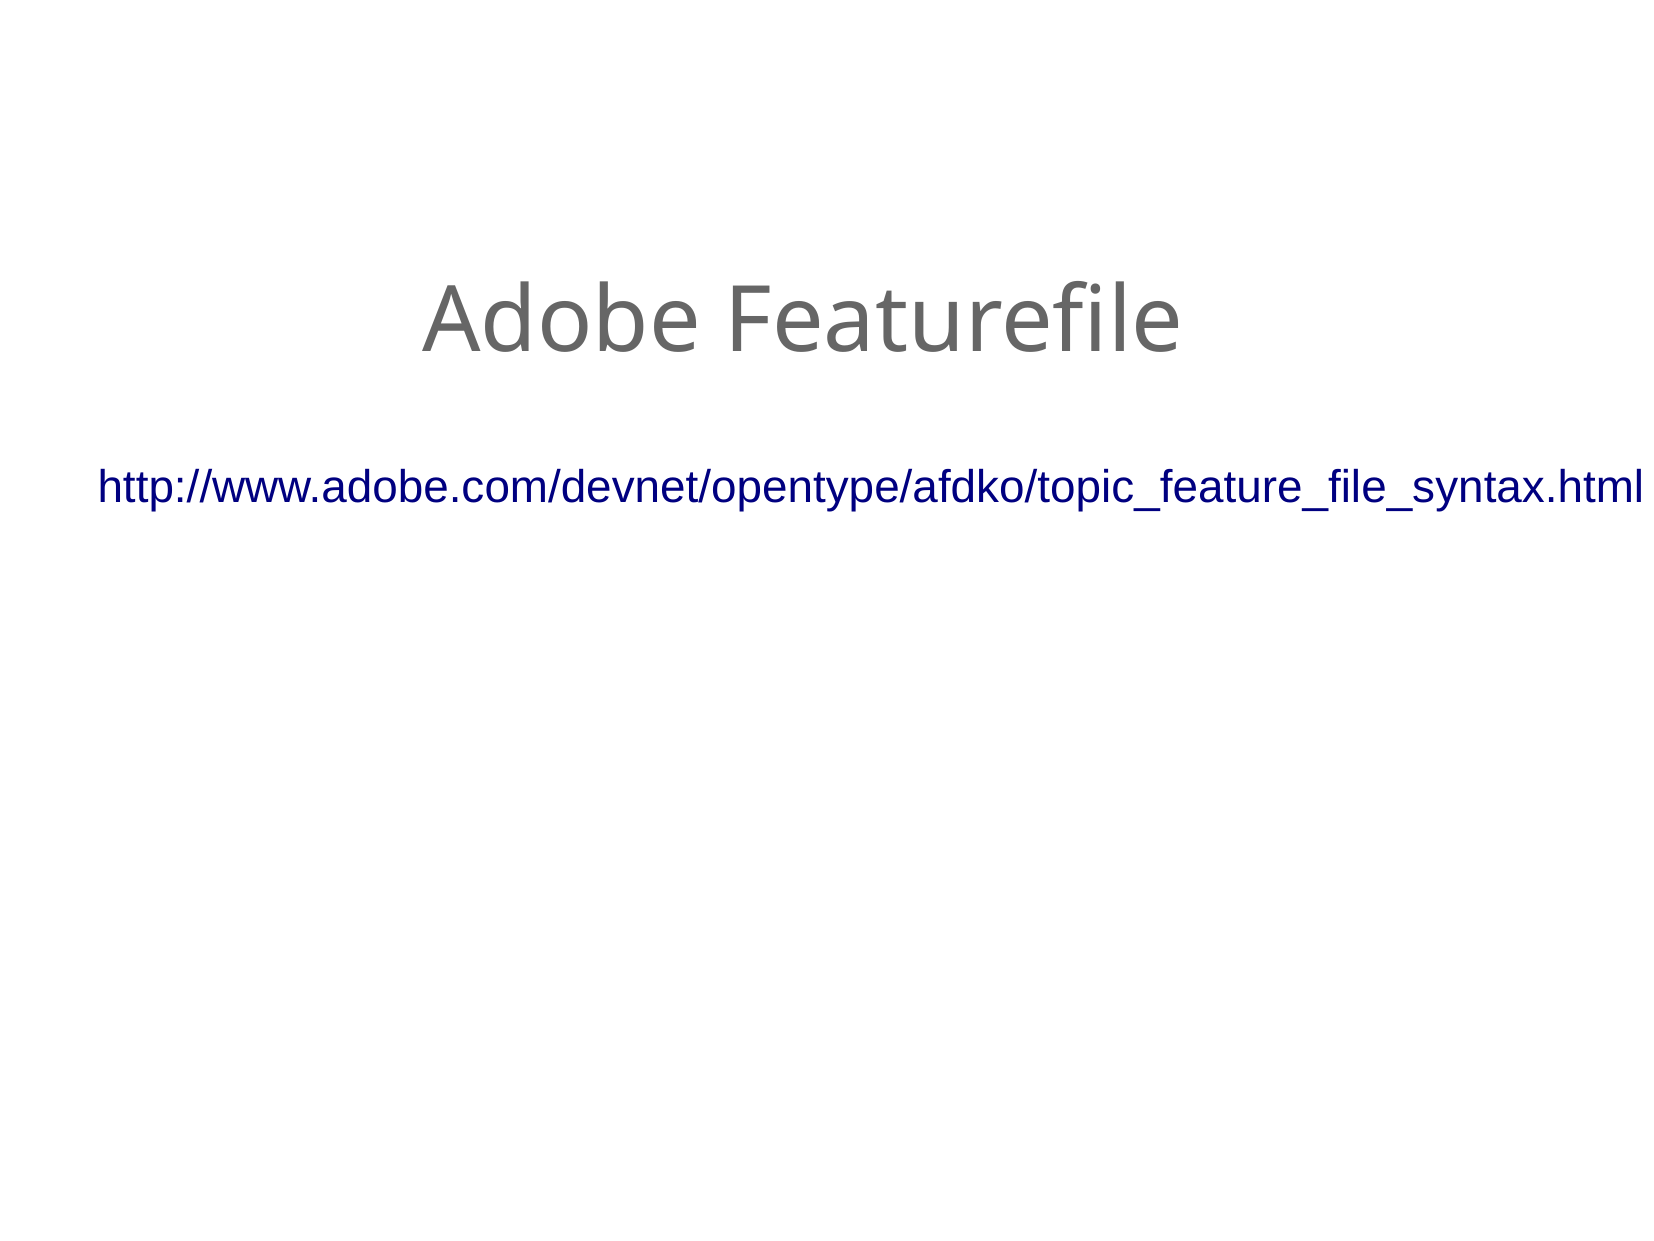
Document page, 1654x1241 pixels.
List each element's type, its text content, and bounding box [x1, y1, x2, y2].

title Adobe Featurefile [59, 212, 1548, 420]
text_box http://www.adobe.com/devnet/opentype/afdko/topic_feature_file_syntax.html [82, 453, 1654, 520]
